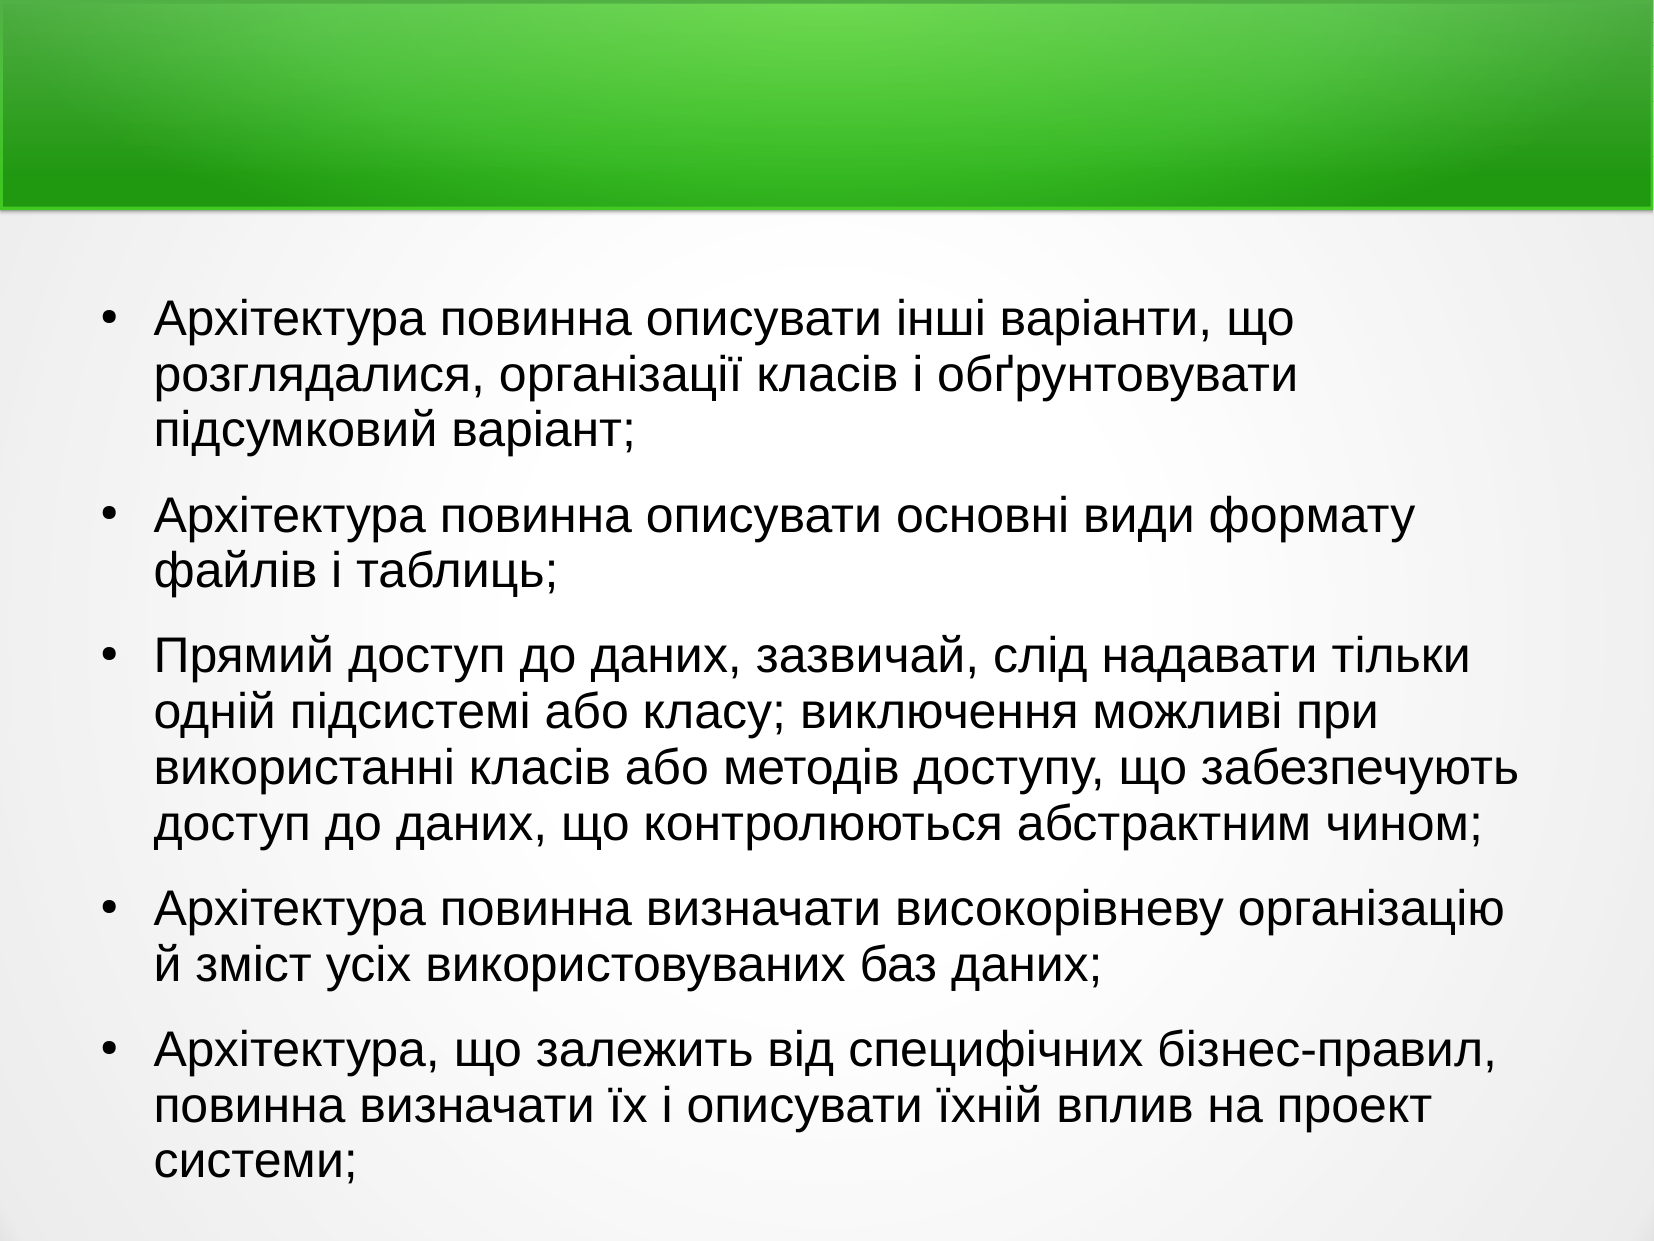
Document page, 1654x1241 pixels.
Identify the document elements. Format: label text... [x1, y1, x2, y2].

list Архітектура повинна описувати інші варіанти, що розглядалися, організації класів і обґрунтовувати підсумковий варіант; Архітектура повинна описувати основні види формату файлів і таблиць; Прямий доступ до даних, зазвичай, слід надавати тільки одній підсистемі або класу; виключення можливі при використанні класів або методів доступу, що забезпечують доступ до даних, що контролюються абстрактним чином; Архітектура повинна визначати високорівневу організацію й зміст усіх використовуваних баз даних; Архітектура, що залежить від специфічних бізнес-правил, повинна визначати їх і описувати їхній вплив на проект системи; [82, 290, 1538, 1217]
